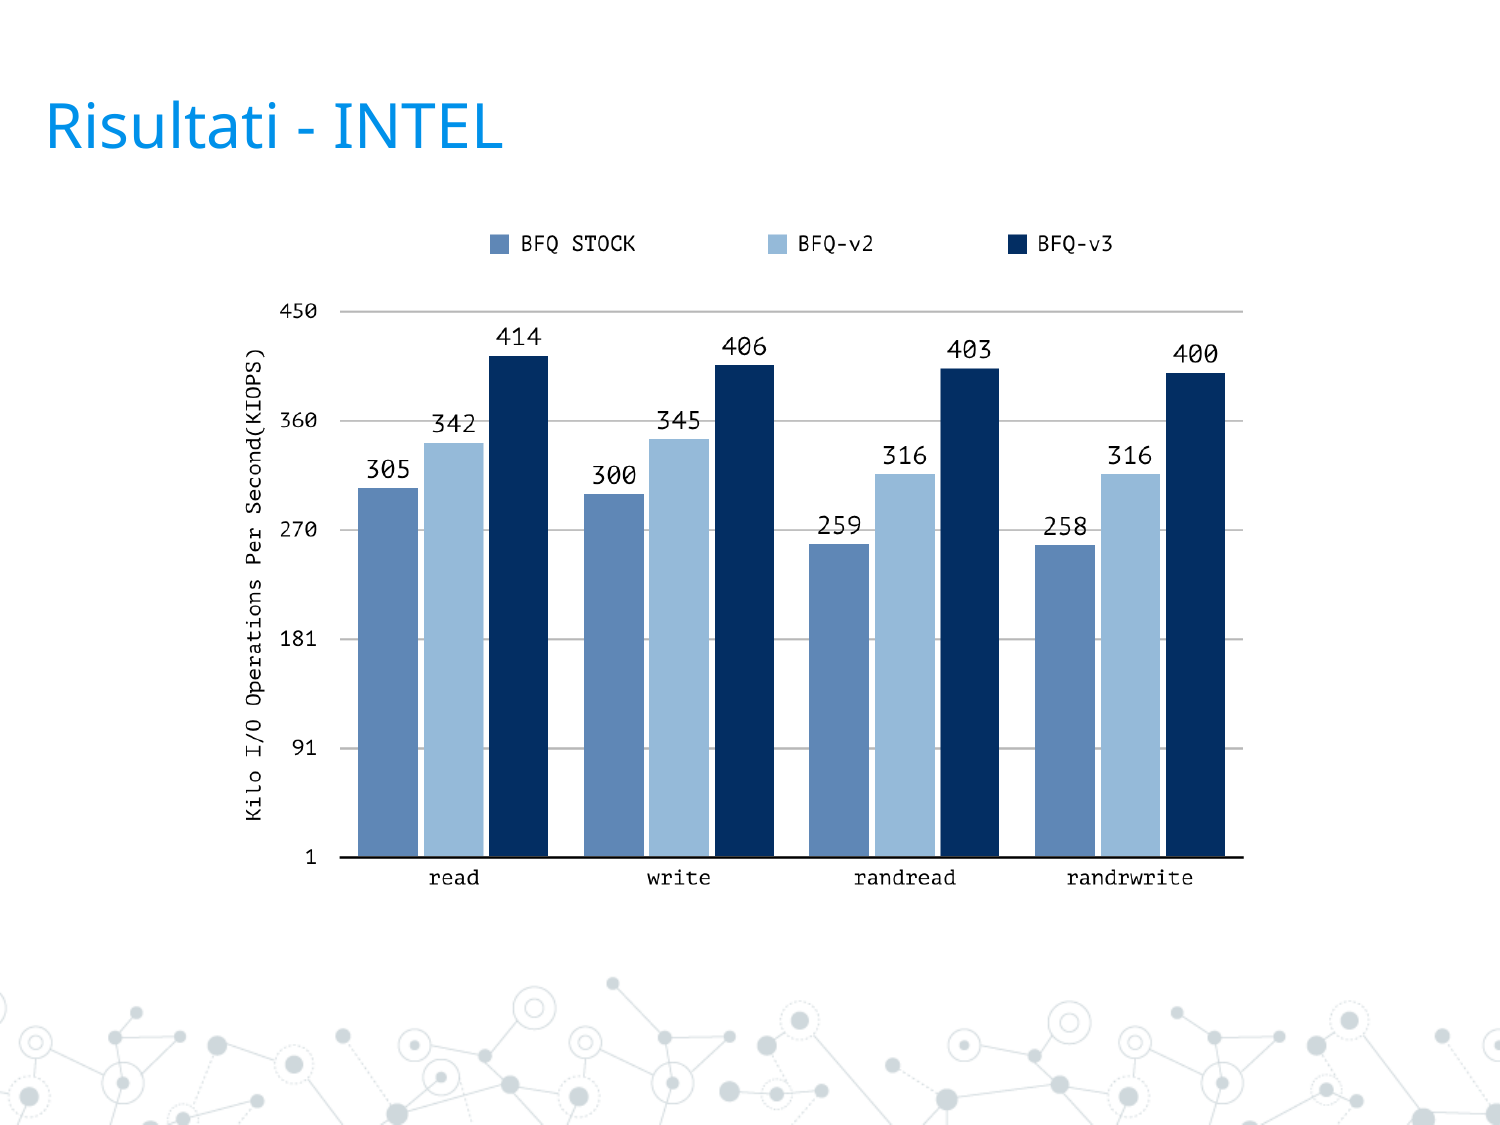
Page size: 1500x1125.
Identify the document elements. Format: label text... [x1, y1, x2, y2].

title Risultati - INTEL [29, 22, 1469, 177]
picture [0, 0, 1500, 1125]
